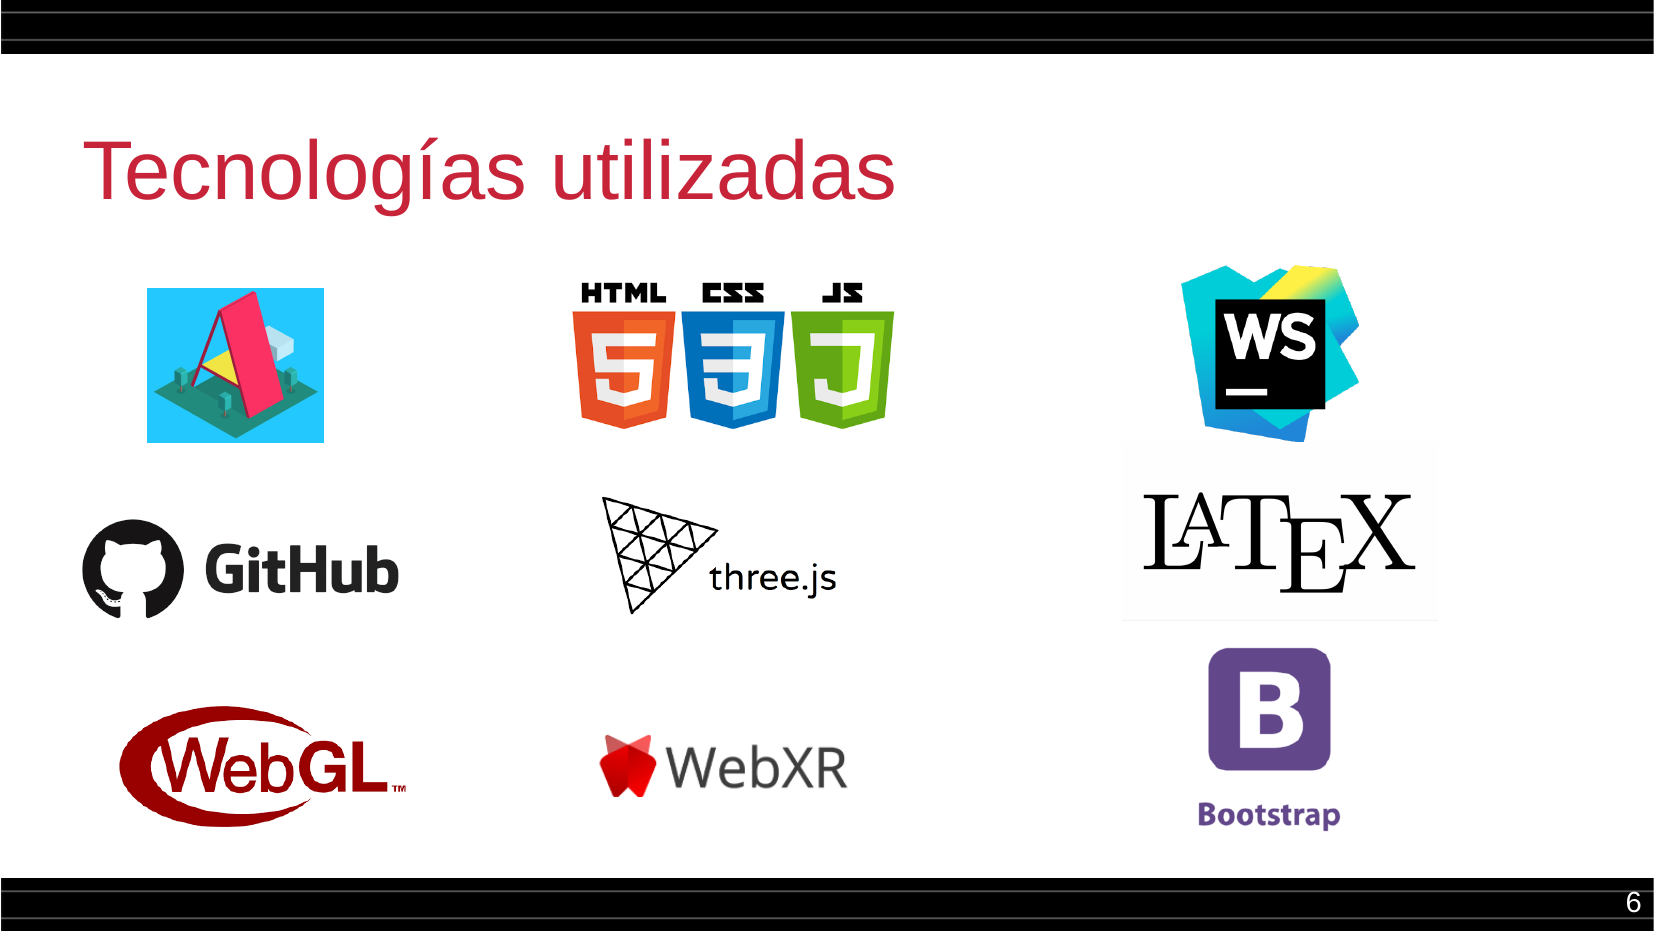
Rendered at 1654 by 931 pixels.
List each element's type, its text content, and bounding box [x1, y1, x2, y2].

picture [147, 288, 324, 443]
picture [561, 270, 903, 443]
picture [67, 501, 414, 642]
picture [118, 706, 406, 827]
picture [1122, 265, 1438, 621]
picture [1, 0, 1654, 54]
picture [590, 486, 857, 621]
picture [590, 675, 857, 857]
picture [1151, 625, 1382, 857]
picture [1, 878, 1654, 931]
title Tecnologías utilizadas [82, 92, 1571, 249]
